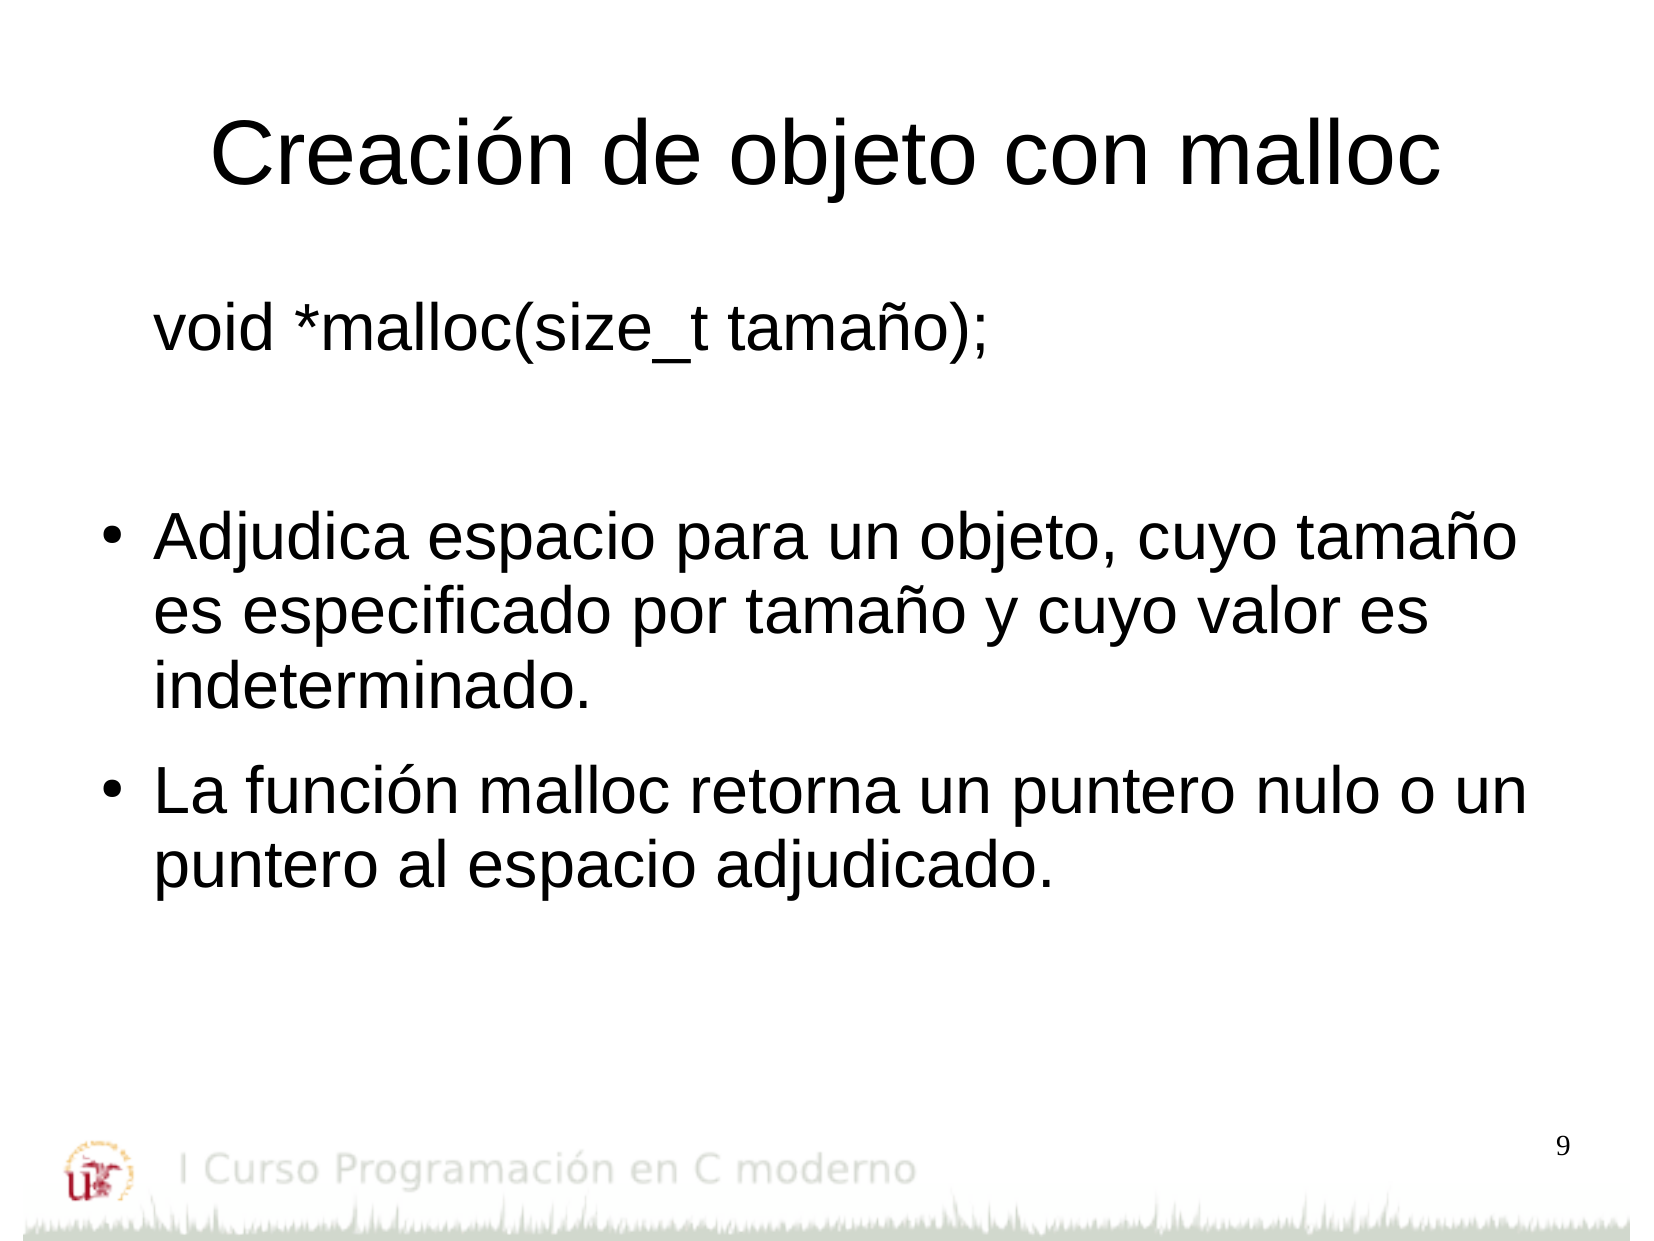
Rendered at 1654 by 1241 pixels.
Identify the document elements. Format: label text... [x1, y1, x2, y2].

picture [23, 1136, 1630, 1241]
title Creación de objeto con malloc [82, 49, 1571, 257]
list void *malloc(size_t tamaño); Adjudica espacio para un objeto, cuyo tamaño es especificado por tamaño y cuyo valor es indeterminado. La función malloc retorna un puntero nulo o un puntero al espacio adjudicado. [82, 290, 1538, 1010]
